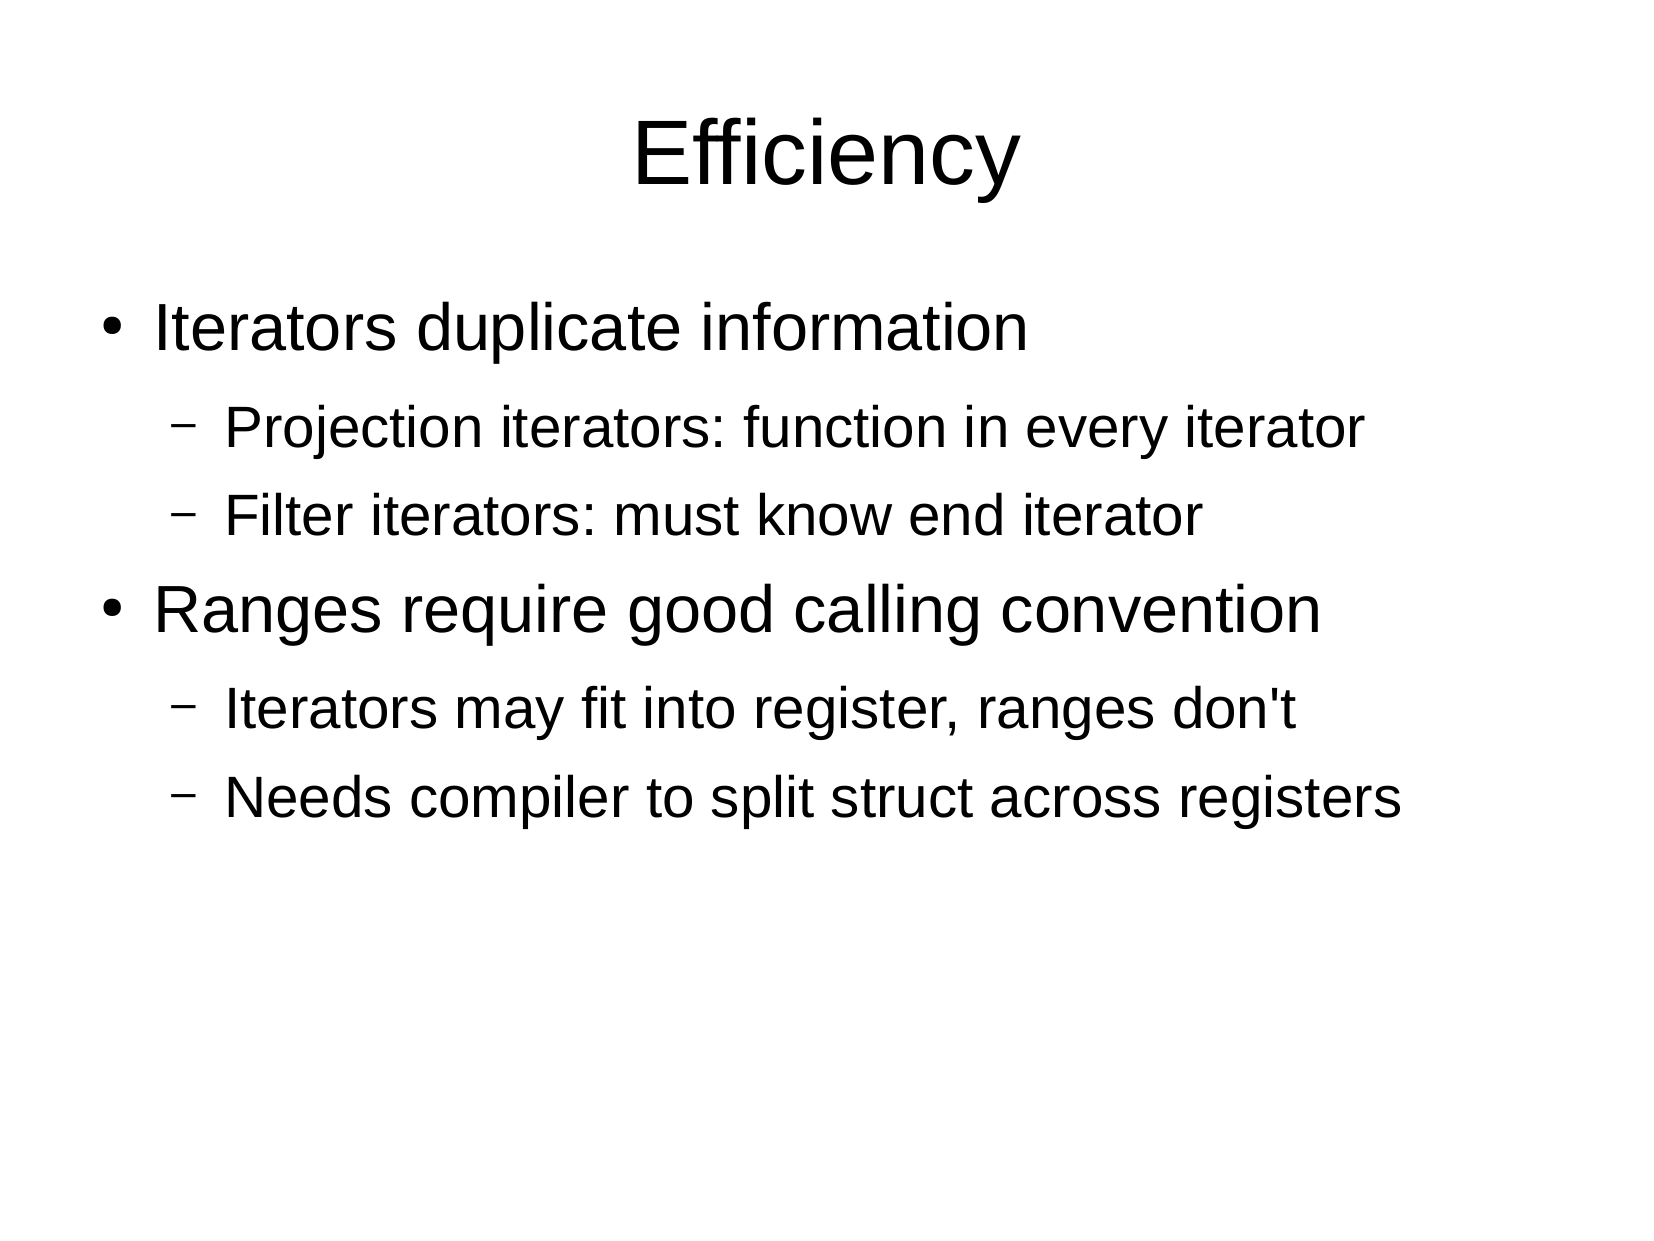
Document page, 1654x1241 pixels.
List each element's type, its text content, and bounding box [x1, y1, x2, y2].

title Efficiency [82, 49, 1571, 257]
list Iterators duplicate information Projection iterators: function in every iterator Filter iterators: must know end iterator Ranges require good calling convention Iterators may fit into register, ranges don't Needs compiler to split struct across registers [82, 290, 1571, 1010]
